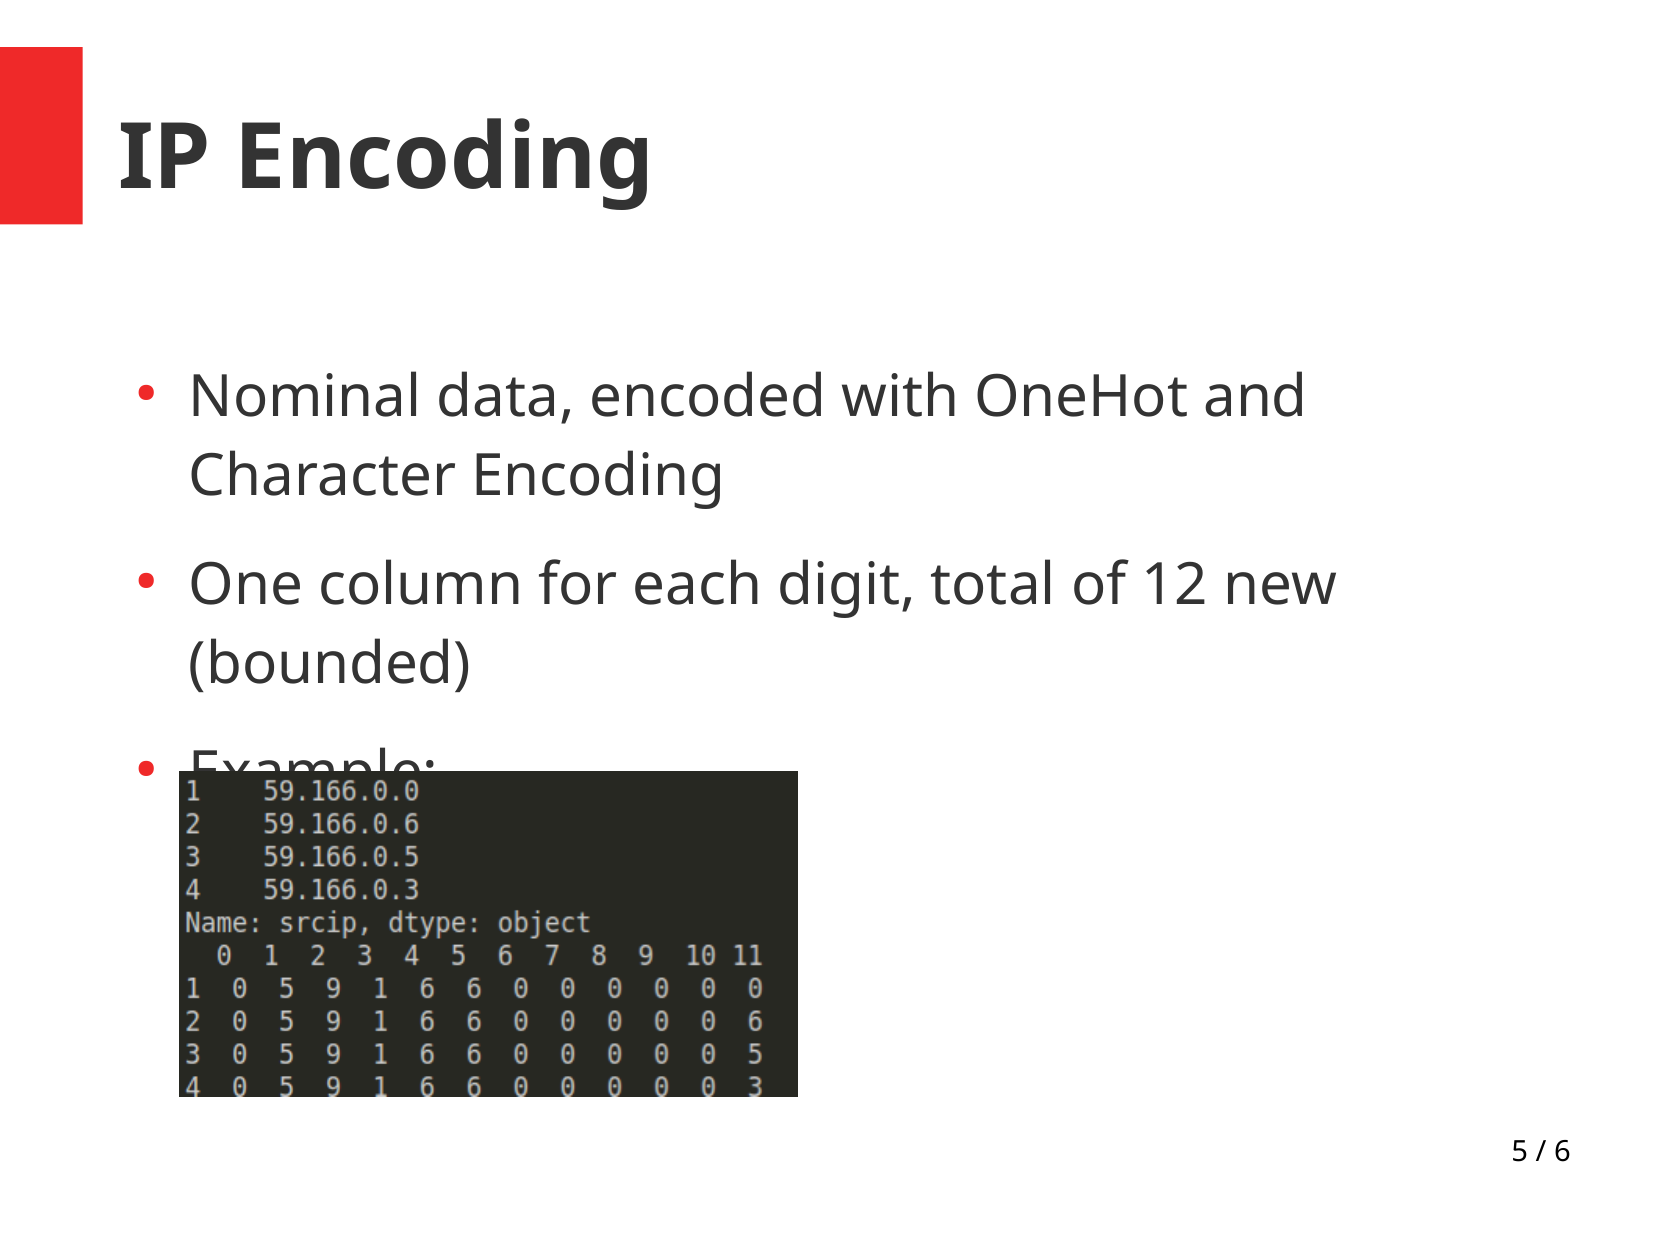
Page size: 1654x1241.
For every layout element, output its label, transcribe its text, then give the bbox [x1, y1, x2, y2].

title IP Encoding [118, 49, 1571, 257]
picture [179, 771, 798, 1097]
list Nominal data, encoded with OneHot and Character Encoding One column for each digit, total of 12 new (bounded) Example: [118, 354, 1536, 1074]
